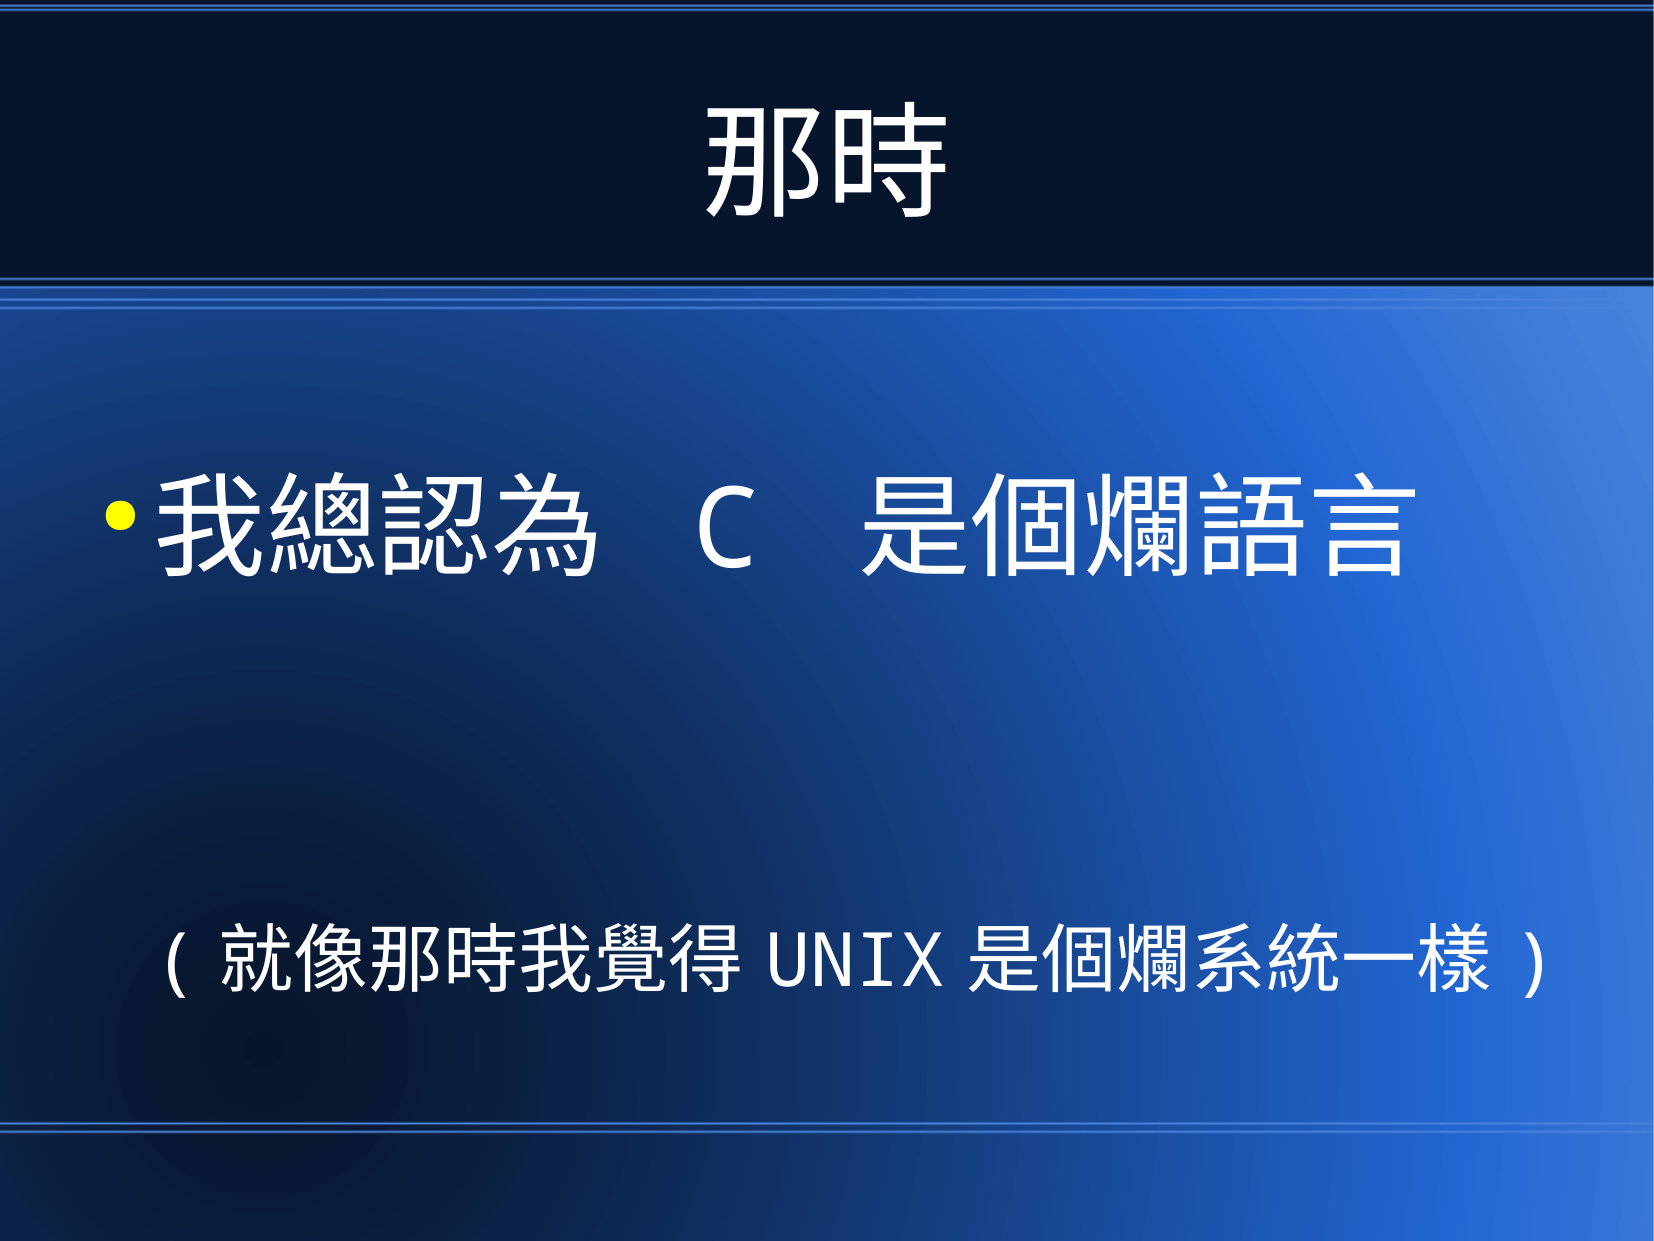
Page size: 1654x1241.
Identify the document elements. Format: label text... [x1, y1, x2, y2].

title 那時 [82, 49, 1571, 257]
list 我總認為 C 是個爛語言 (就像那時我覺得UNIX是個爛系統一樣) [82, 355, 1571, 1241]
picture [0, 0, 1654, 1241]
